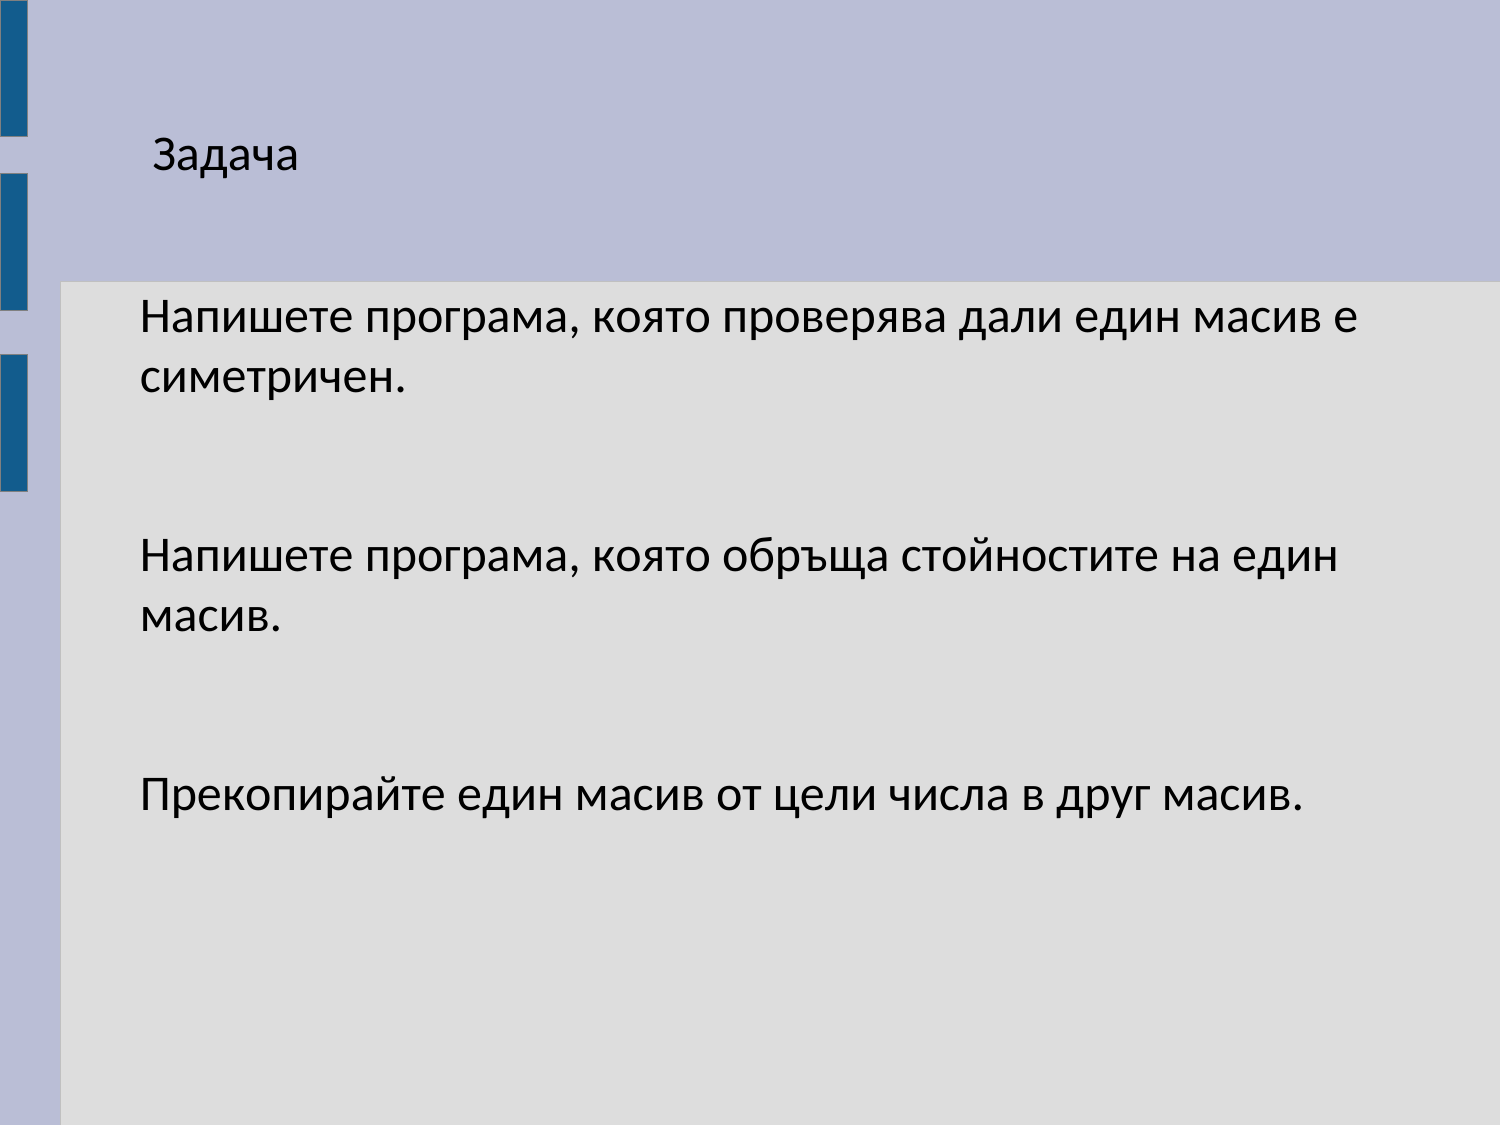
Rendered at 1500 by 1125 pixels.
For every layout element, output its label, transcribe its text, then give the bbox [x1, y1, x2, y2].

list Напишете програма, която проверява дали един масив е симетричен. Напишете програма, която обръща стойностите на един масив. Прекопирайте един масив от цели числа в друг масив. [125, 275, 1375, 1018]
title Задача [137, 112, 1488, 300]
